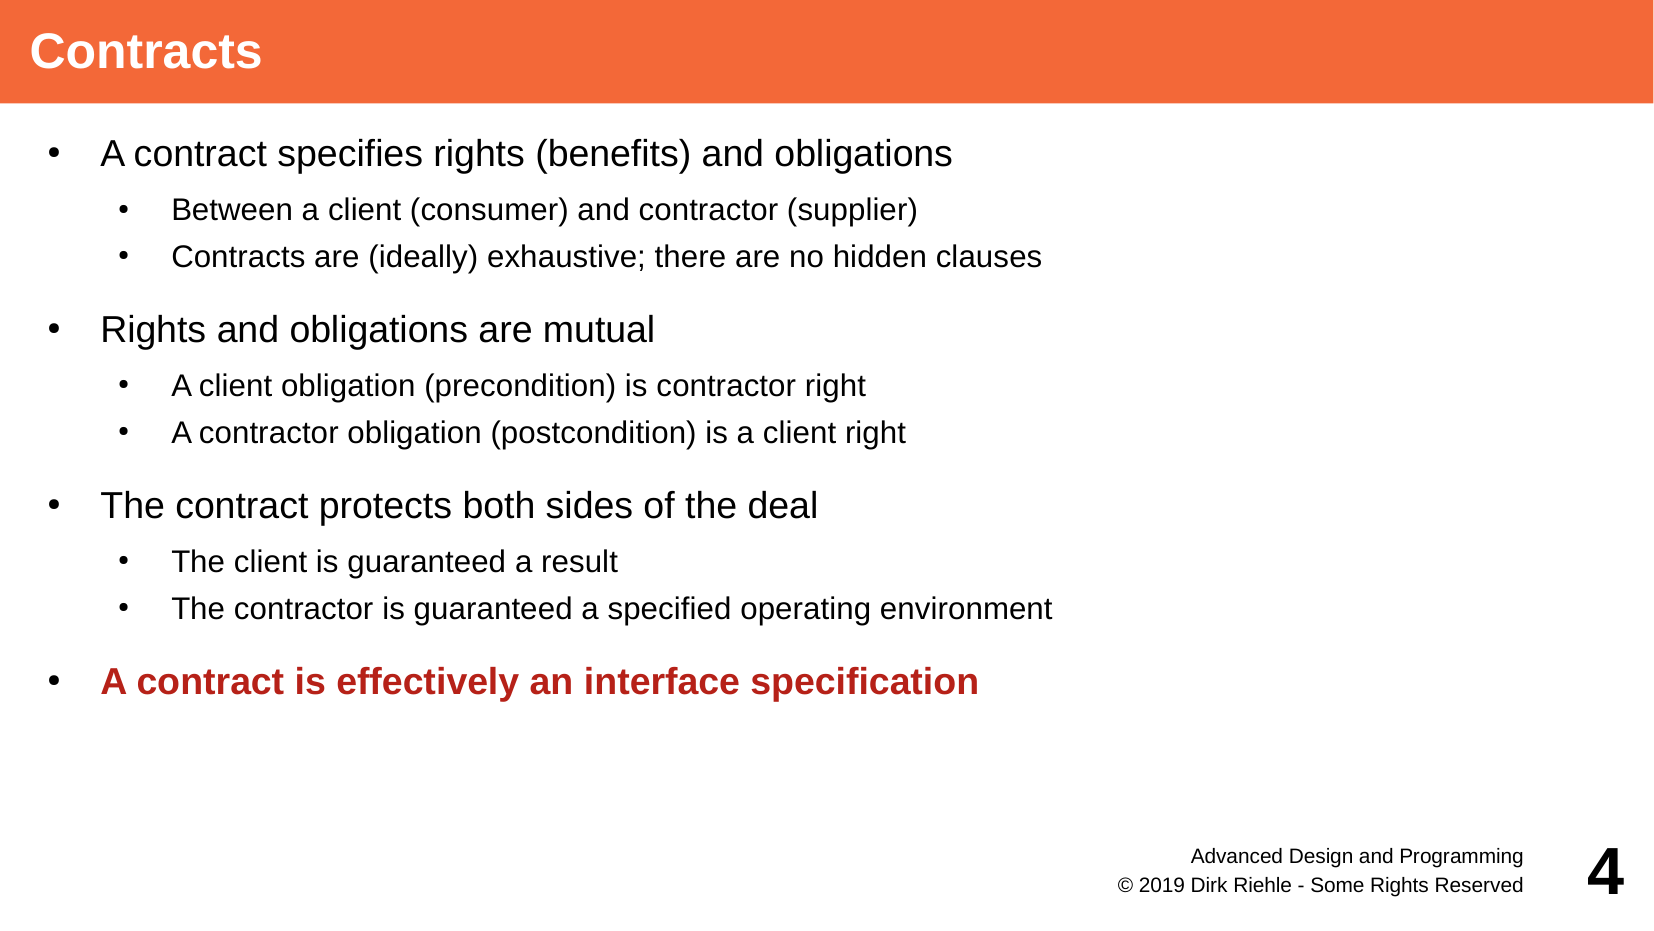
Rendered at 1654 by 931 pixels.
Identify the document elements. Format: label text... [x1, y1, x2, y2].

list A contract specifies rights (benefits) and obligations Between a client (consumer) and contractor (supplier) Contracts are (ideally) exhaustive; there are no hidden clauses Rights and obligations are mutual A client obligation (precondition) is contractor right A contractor obligation (postcondition) is a client right The contract protects both sides of the deal The client is guaranteed a result The contractor is guaranteed a specified operating environment A contract is effectively an interface specification [29, 132, 1625, 813]
title Contracts [0, 0, 1654, 104]
